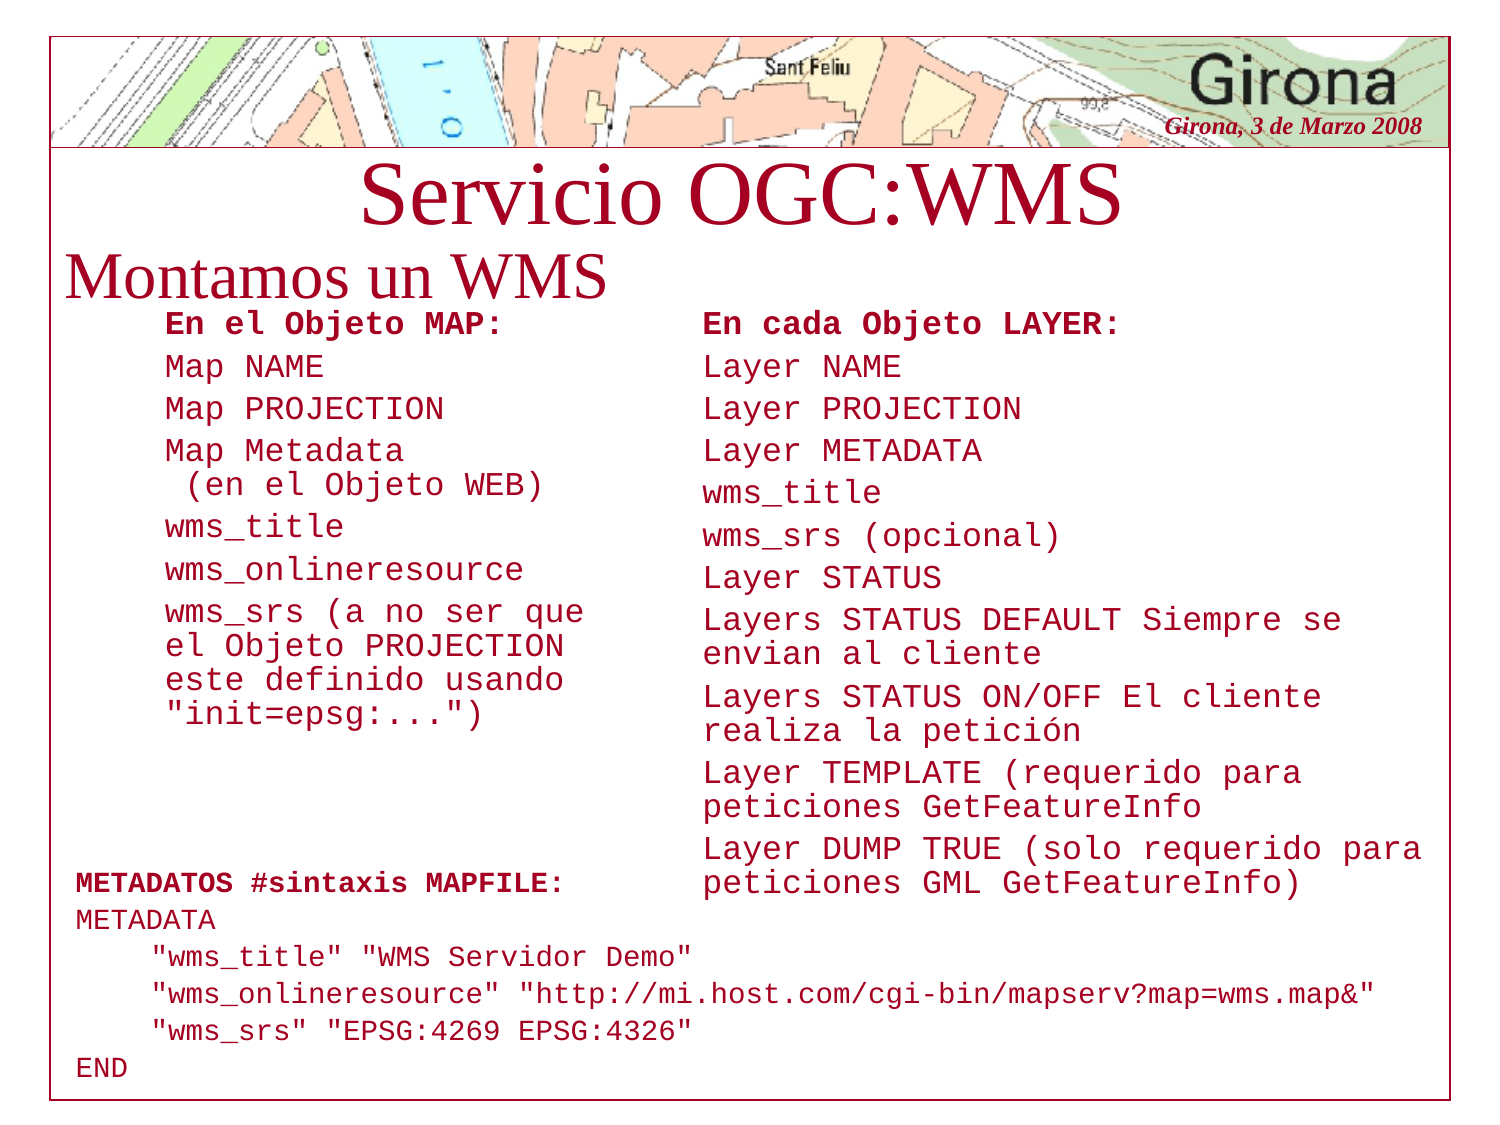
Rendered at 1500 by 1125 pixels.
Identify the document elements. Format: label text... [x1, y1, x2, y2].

picture [1338, 124, 1348, 131]
text_box En el Objeto MAP: Map NAME Map PROJECTION Map Metadata (en el Objeto WEB) wms_title wms_onlineresource wms_srs (a no ser que el Objeto PROJECTION este definido usando "init=epsg:...") [74, 299, 612, 782]
list Montamos un WMS [50, 237, 1463, 325]
picture [1310, 120, 1316, 131]
text_box METADATOS #sintaxis MAPFILE: METADATA "wms_title" "WMS Servidor Demo" "wms_onlineresource" "http://mi.host.com/cgi-bin/mapserv?map=wms.map&" "wms_srs" "EPSG:4269 EPSG:4326" END [60, 861, 1391, 1092]
title Servicio OGC:WMS [111, 131, 1374, 237]
text_box En cada Objeto LAYER: Layer NAME Layer PROJECTION Layer METADATA wms_title wms_srs (opcional) Layer STATUS Layers STATUS DEFAULT Siempre se envian al cliente Layers STATUS ON/OFF El cliente realiza la petición Layer TEMPLATE (requerido para peticiones GetFeatureInfo Layer DUMP TRUE (solo requerido para peticiones GML GetFeatureInfo) [612, 299, 1488, 946]
picture [51, 37, 1448, 147]
